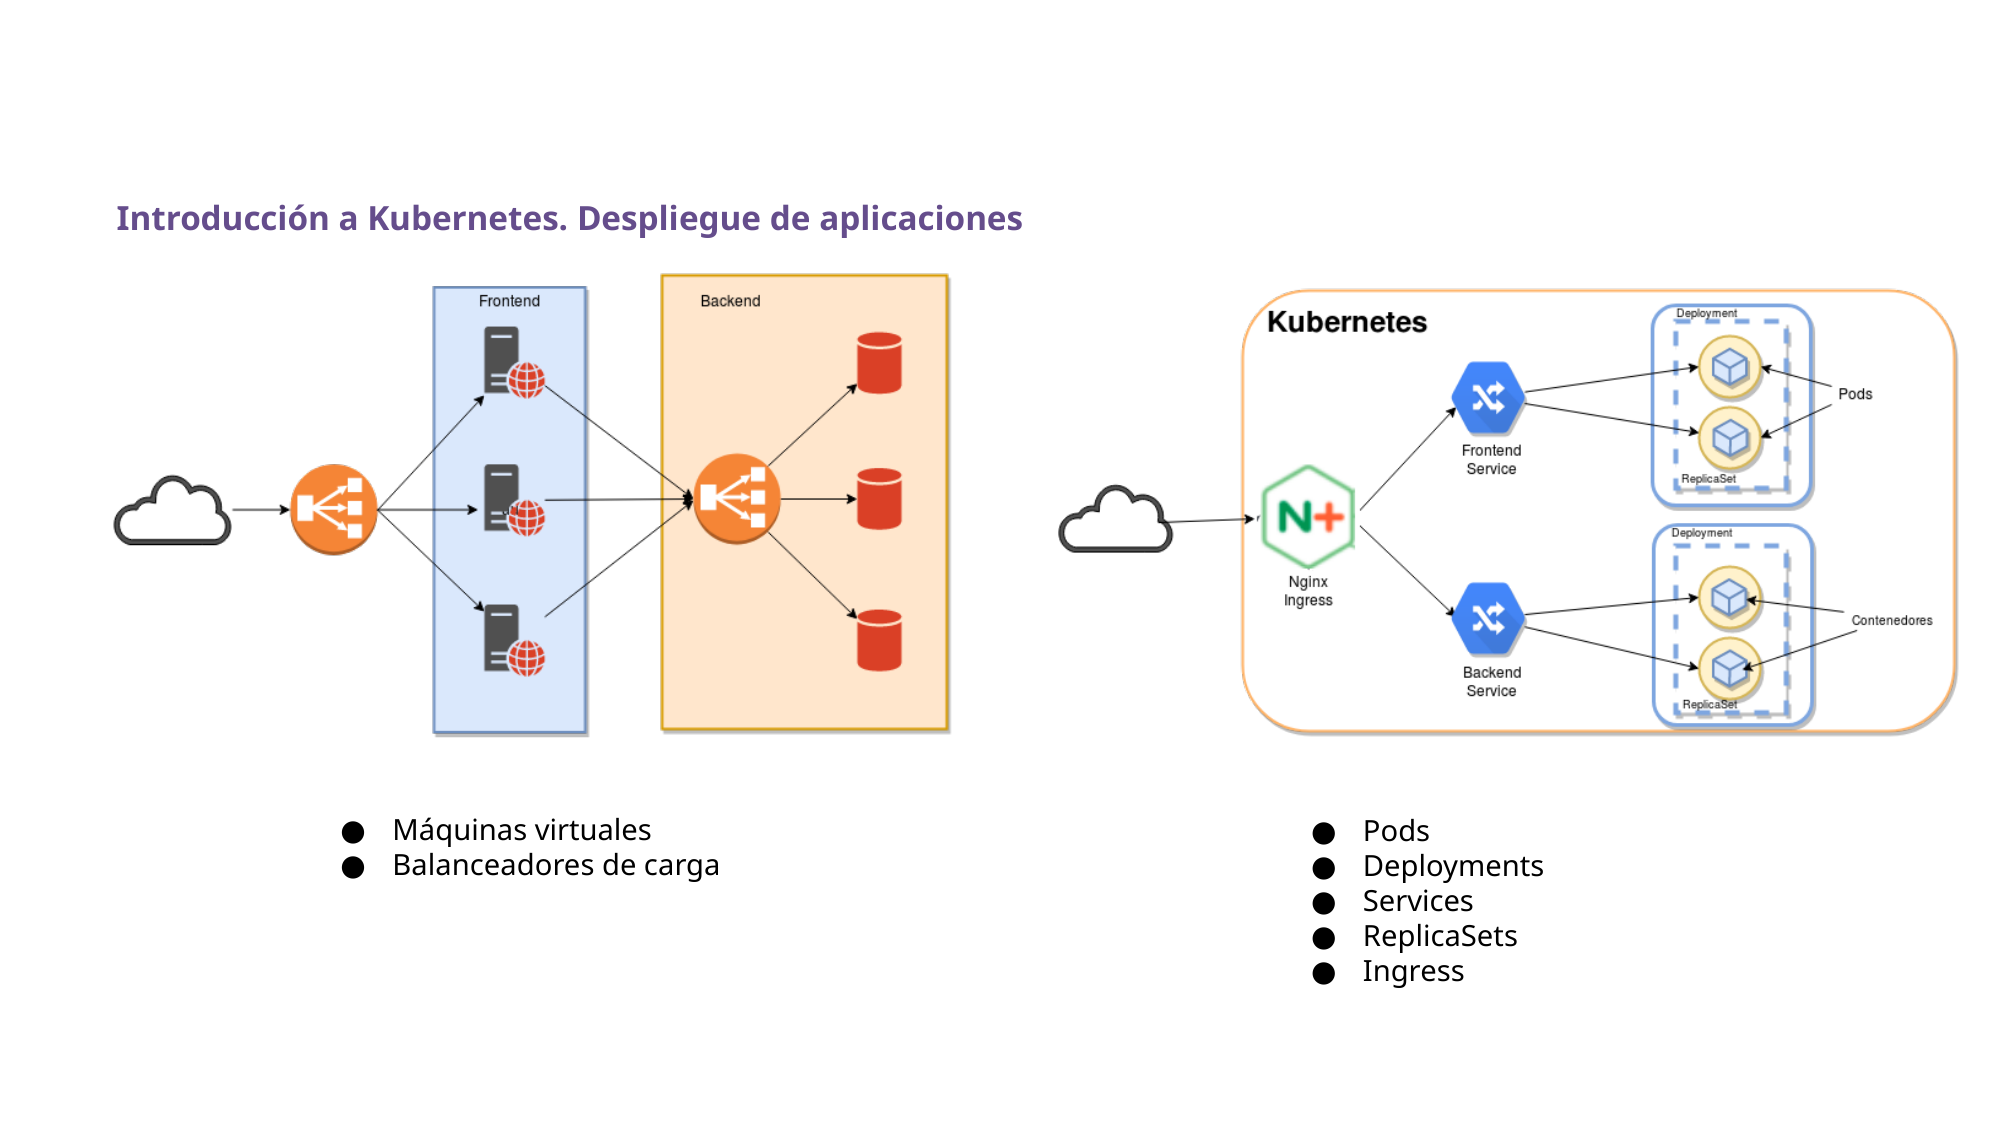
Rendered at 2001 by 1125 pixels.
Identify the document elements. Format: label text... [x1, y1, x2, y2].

picture [1046, 273, 1971, 750]
picture [101, 261, 964, 750]
text_box Introducción a Kubernetes. Despliegue de aplicaciones [101, 169, 1977, 382]
text_box Pods Deployments Services ReplicaSets Ingress [1272, 797, 1875, 1010]
text_box Máquinas virtuales Balanceadores de carga [302, 796, 840, 1031]
